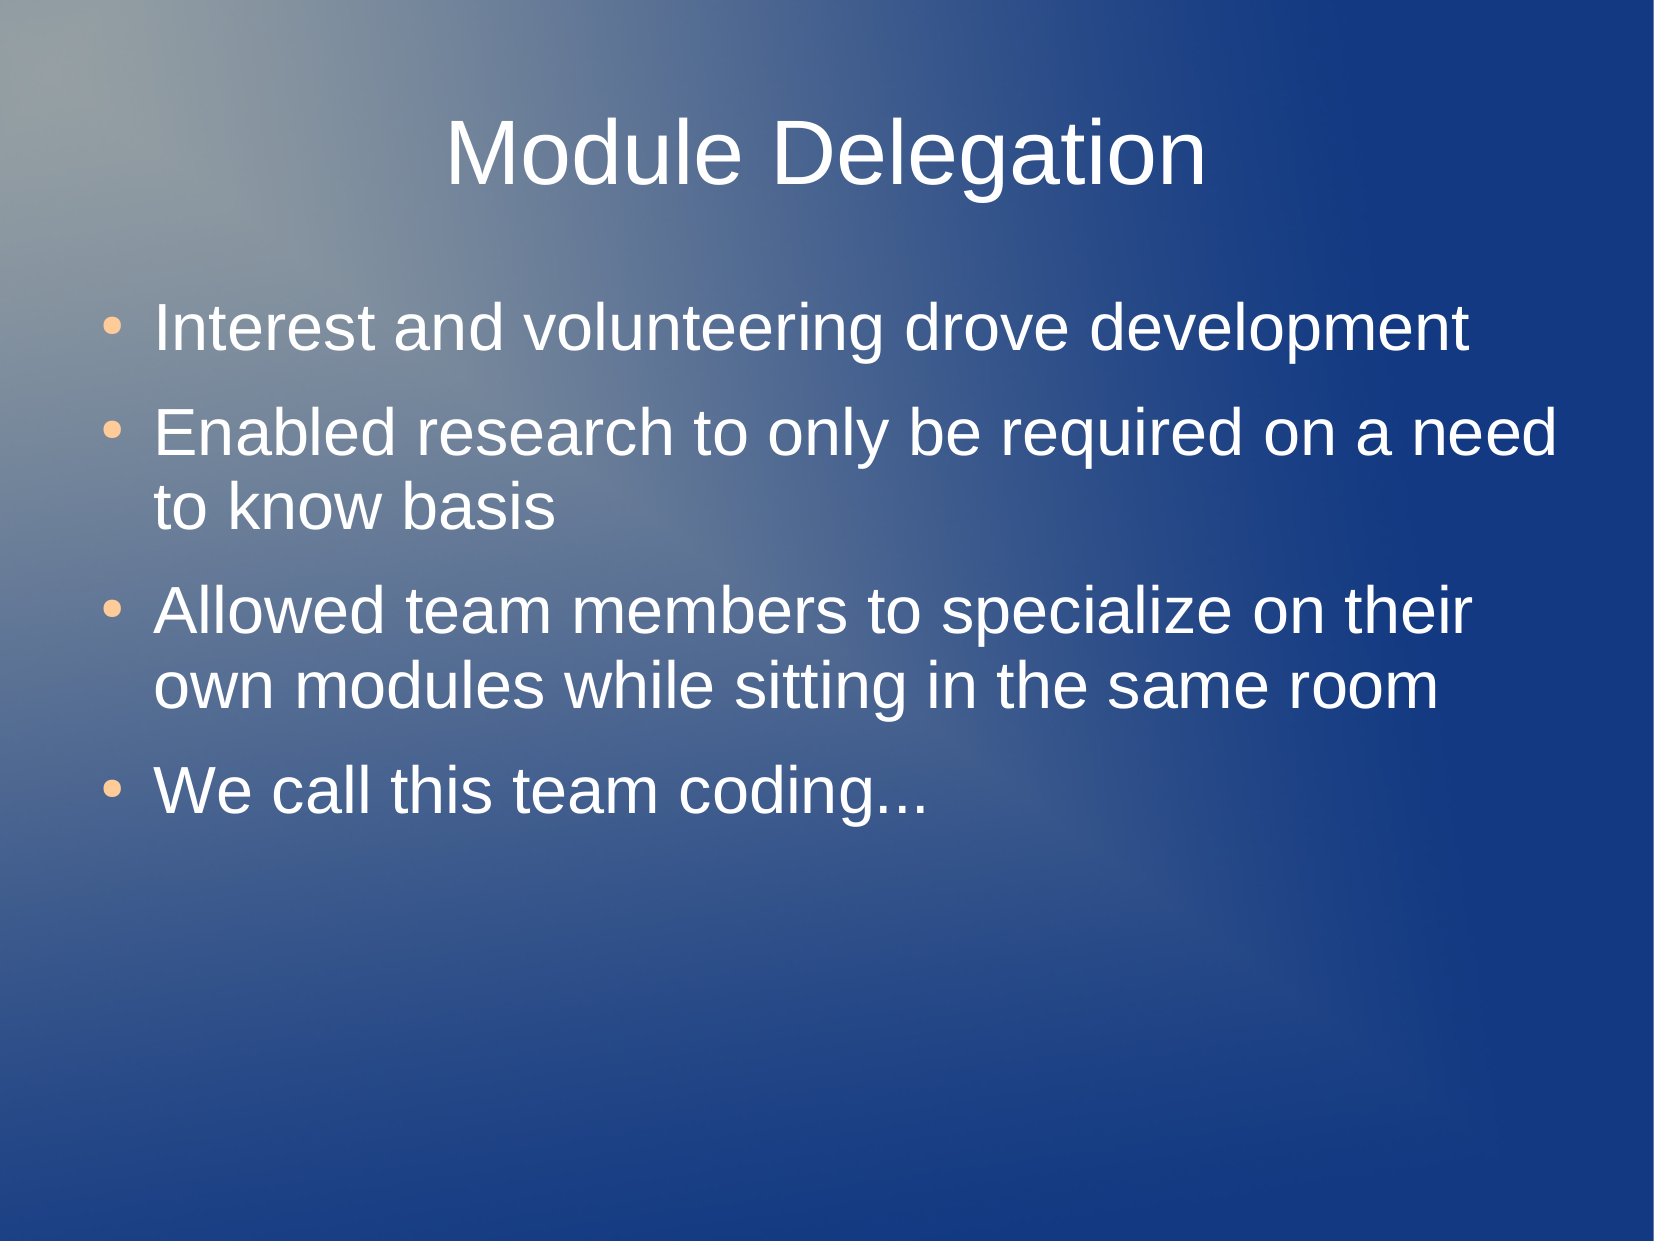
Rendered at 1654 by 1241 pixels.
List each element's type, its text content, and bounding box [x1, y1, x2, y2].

picture [0, 0, 1654, 1241]
list Interest and volunteering drove development Enabled research to only be required on a need to know basis Allowed team members to specialize on their own modules while sitting in the same room We call this team coding... [82, 290, 1571, 828]
title Module Delegation [82, 56, 1571, 250]
